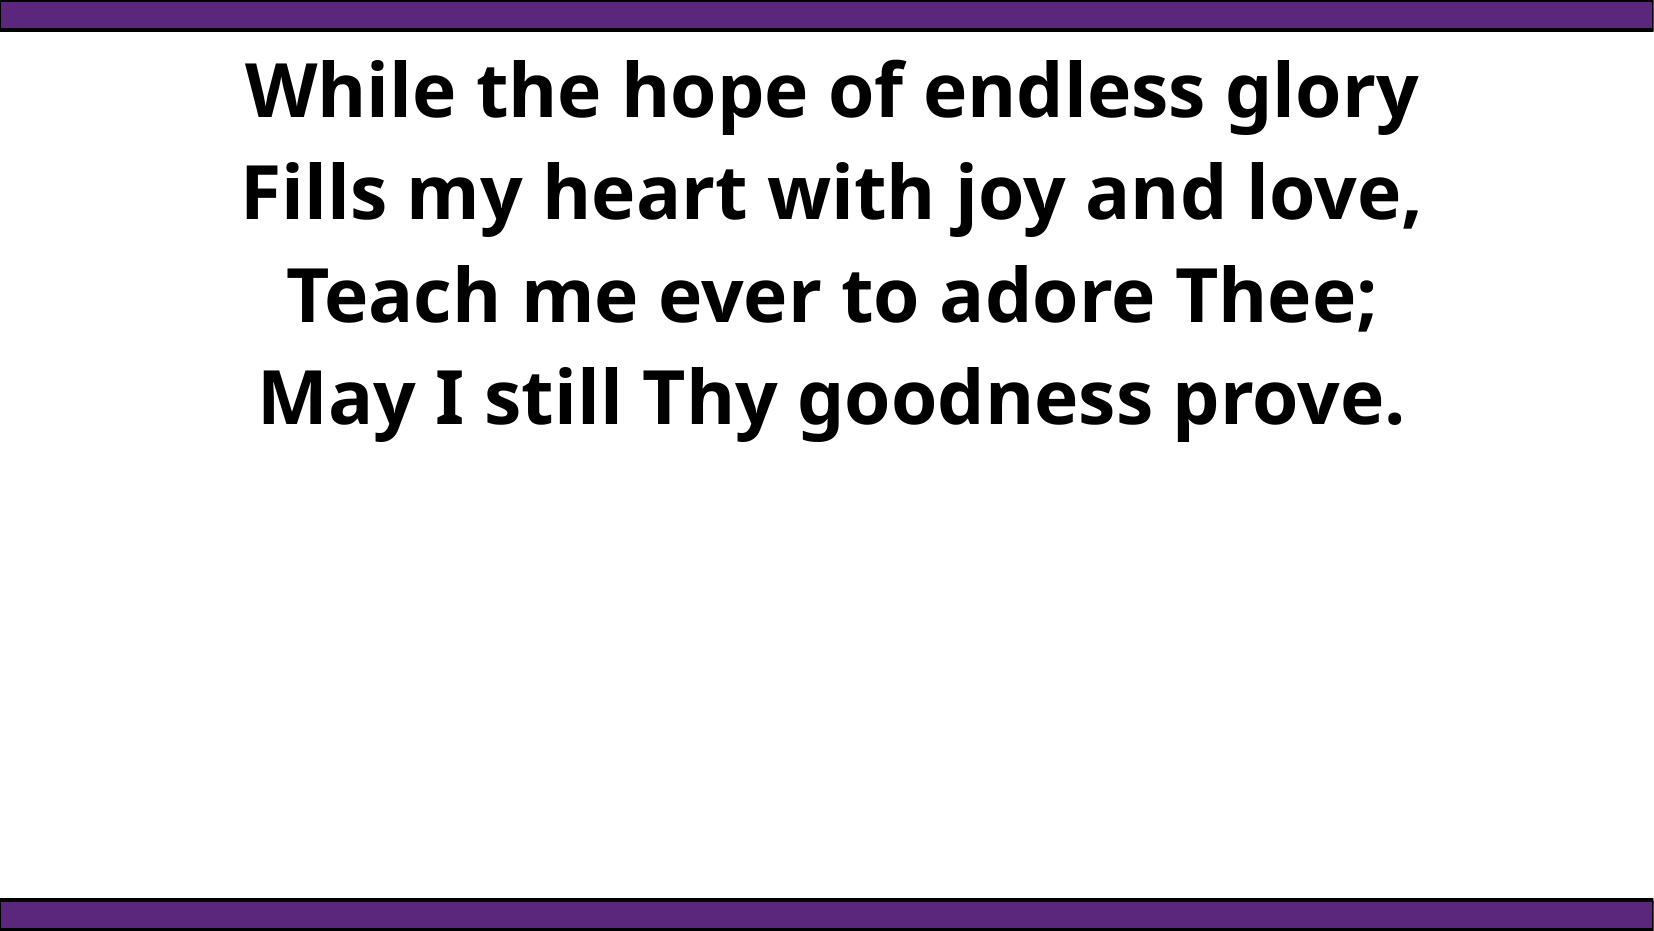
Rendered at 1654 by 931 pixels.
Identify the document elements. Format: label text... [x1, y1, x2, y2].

text_box [0, 0, 1654, 31]
text_box While the hope of endless glory Fills my heart with joy and love, Teach me ever to adore Thee; May I still Thy goodness prove. [60, 30, 1606, 445]
picture [0, 31, 1654, 900]
text_box [0, 900, 1654, 931]
